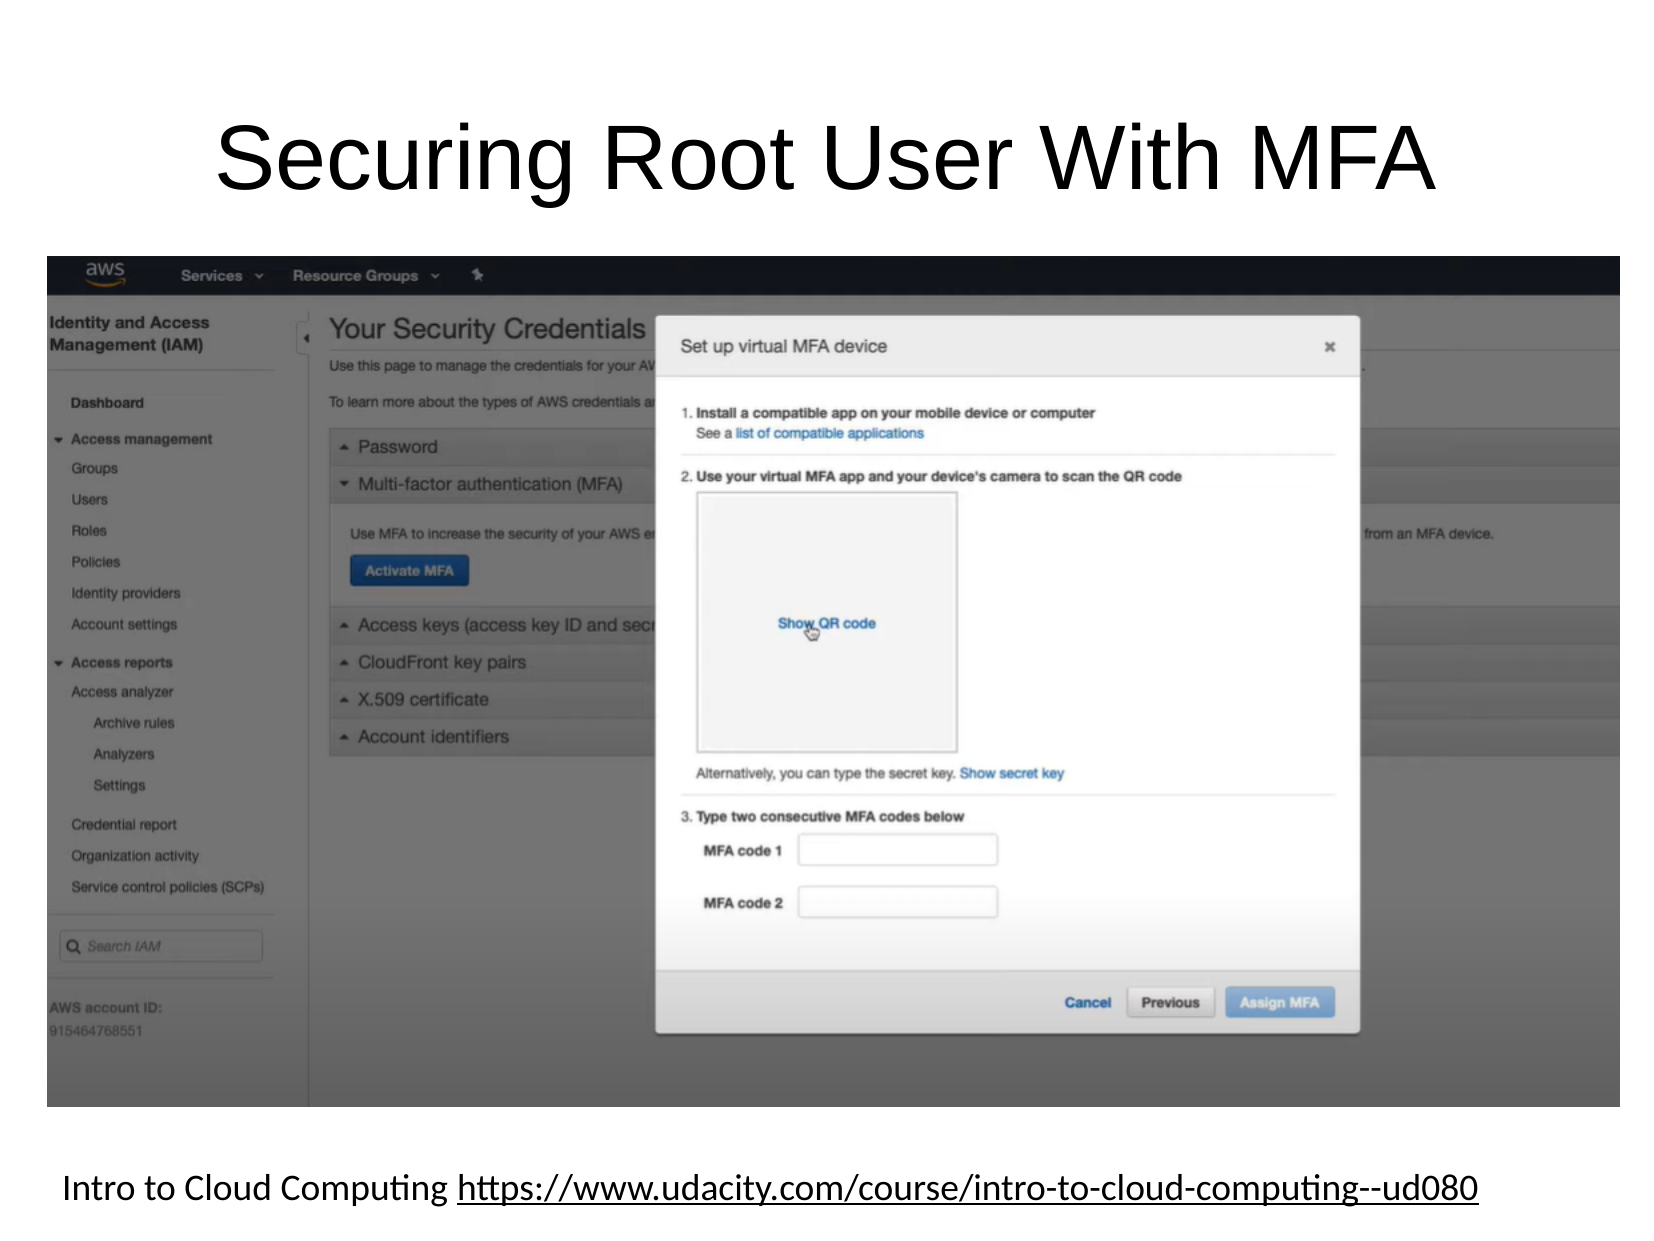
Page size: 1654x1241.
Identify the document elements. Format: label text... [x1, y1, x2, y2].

title Securing Root User With MFA [82, 49, 1571, 256]
picture [47, 256, 1620, 1107]
text_box Intro to Cloud Computing https://www.udacity.com/course/intro-to-cloud-computing--ud080 [47, 1164, 1620, 1241]
